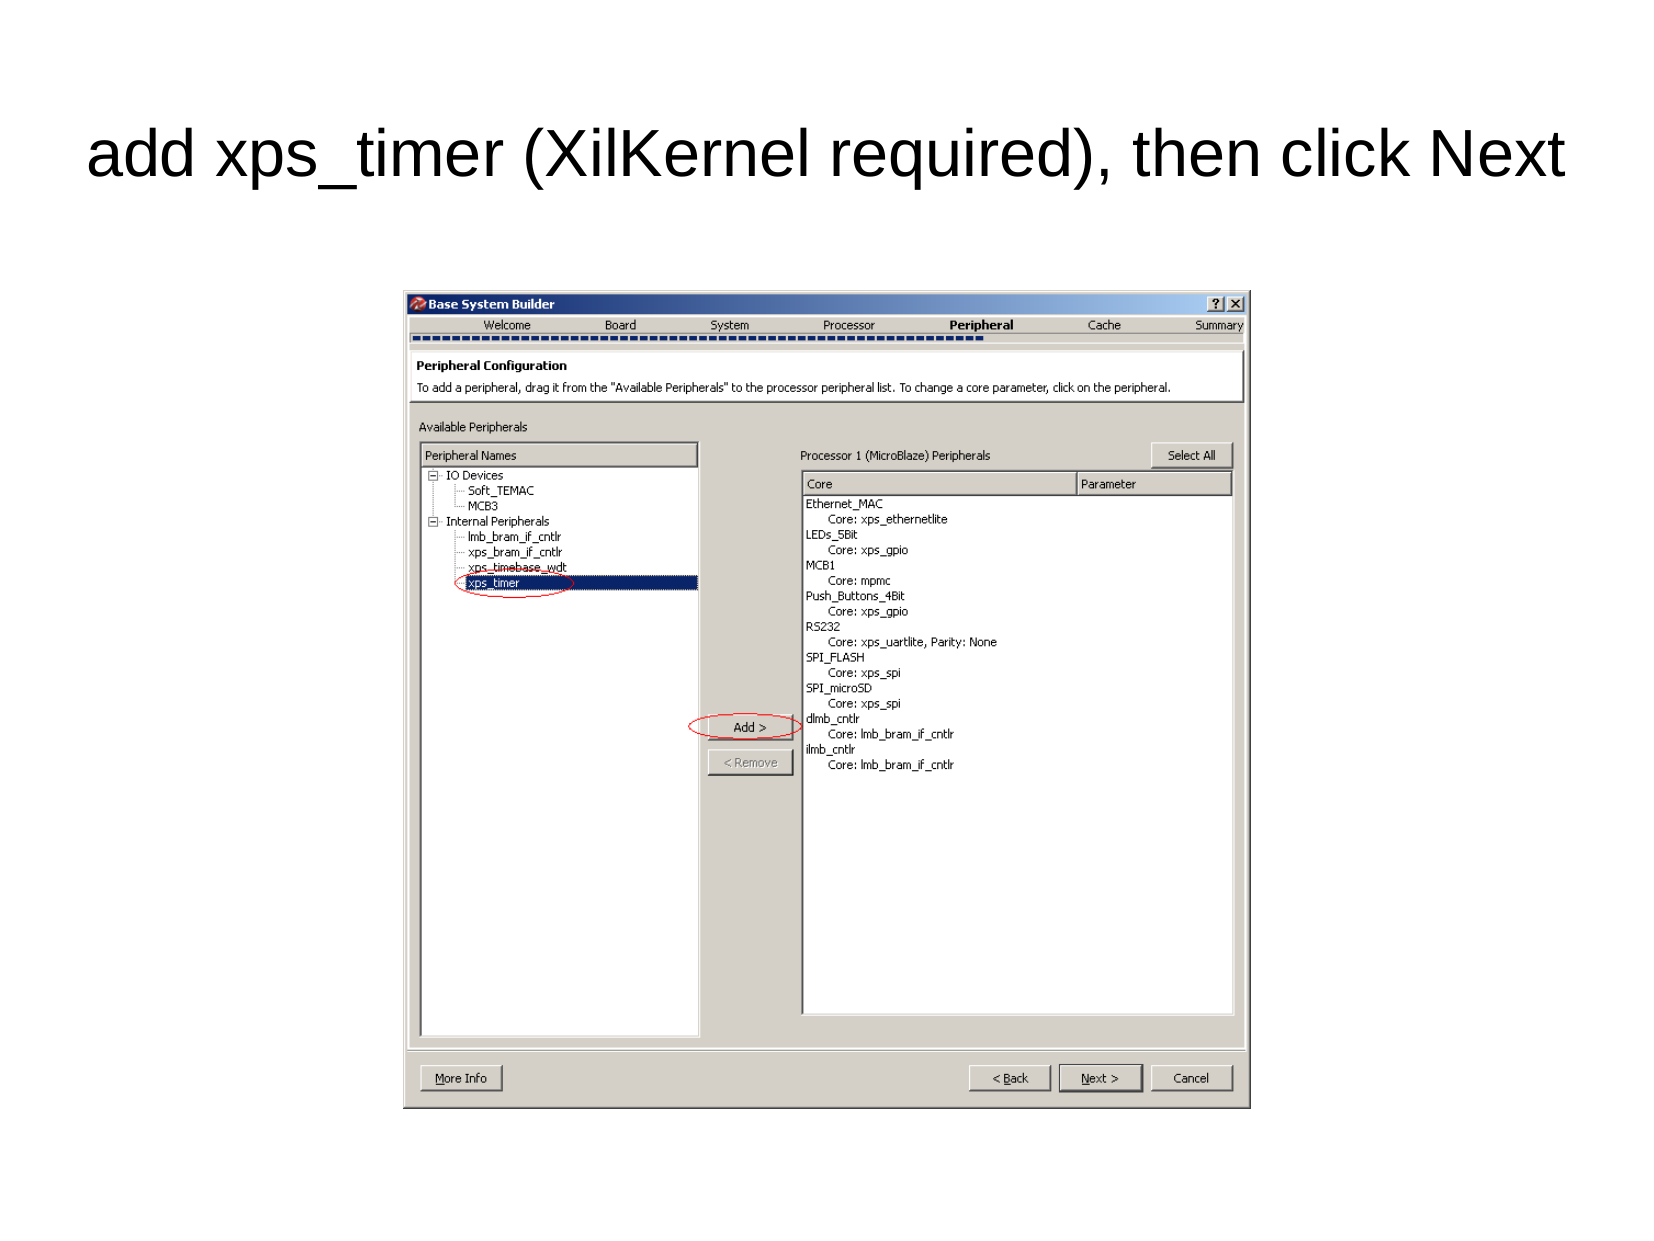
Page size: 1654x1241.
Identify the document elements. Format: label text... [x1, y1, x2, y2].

title add xps_timer (XilKernel required), then click Next [82, 49, 1571, 257]
picture [403, 290, 1251, 1109]
